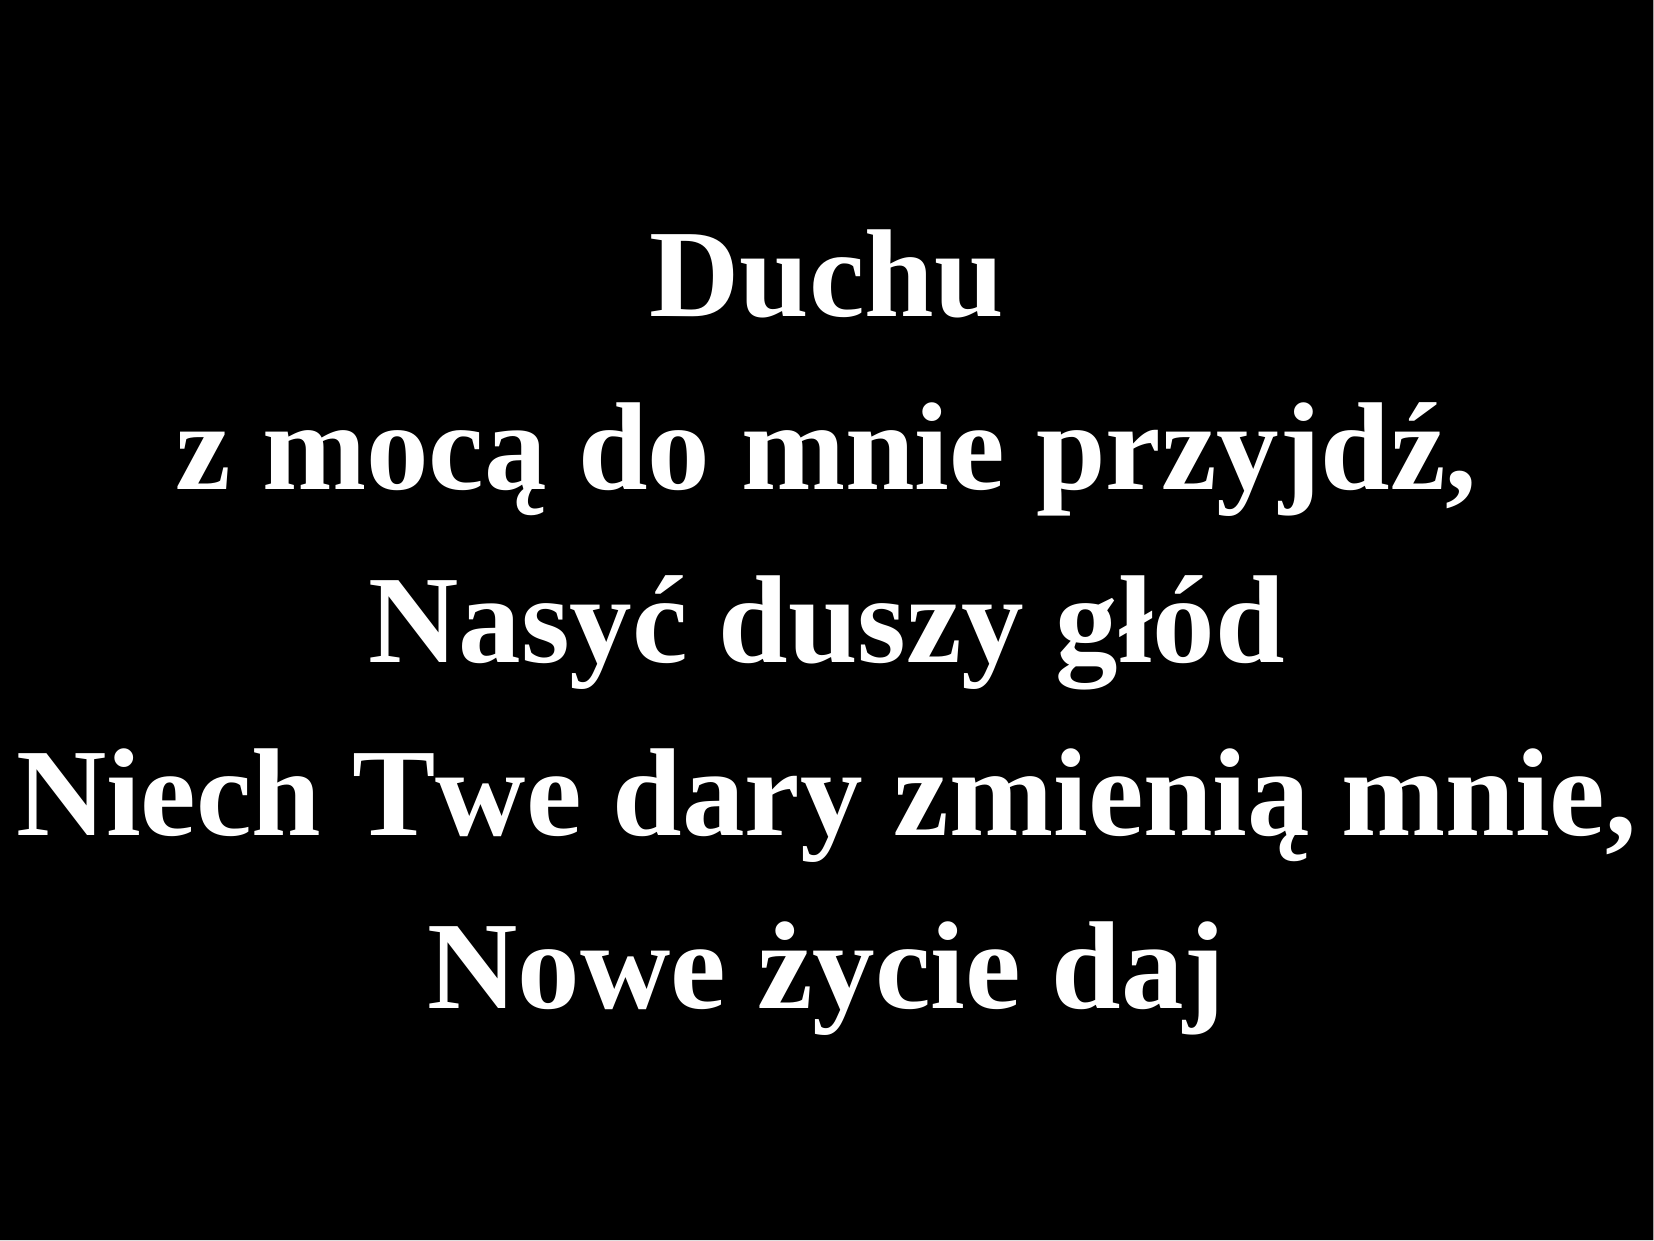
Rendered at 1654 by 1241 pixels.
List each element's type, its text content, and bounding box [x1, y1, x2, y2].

title Duchu ppp z mocą do mnie przyjdź, ppp Nasyć duszy głód ppp Niech Twe dary zmienią mnie, ppp Nowe życie daj [0, 0, 1654, 1241]
